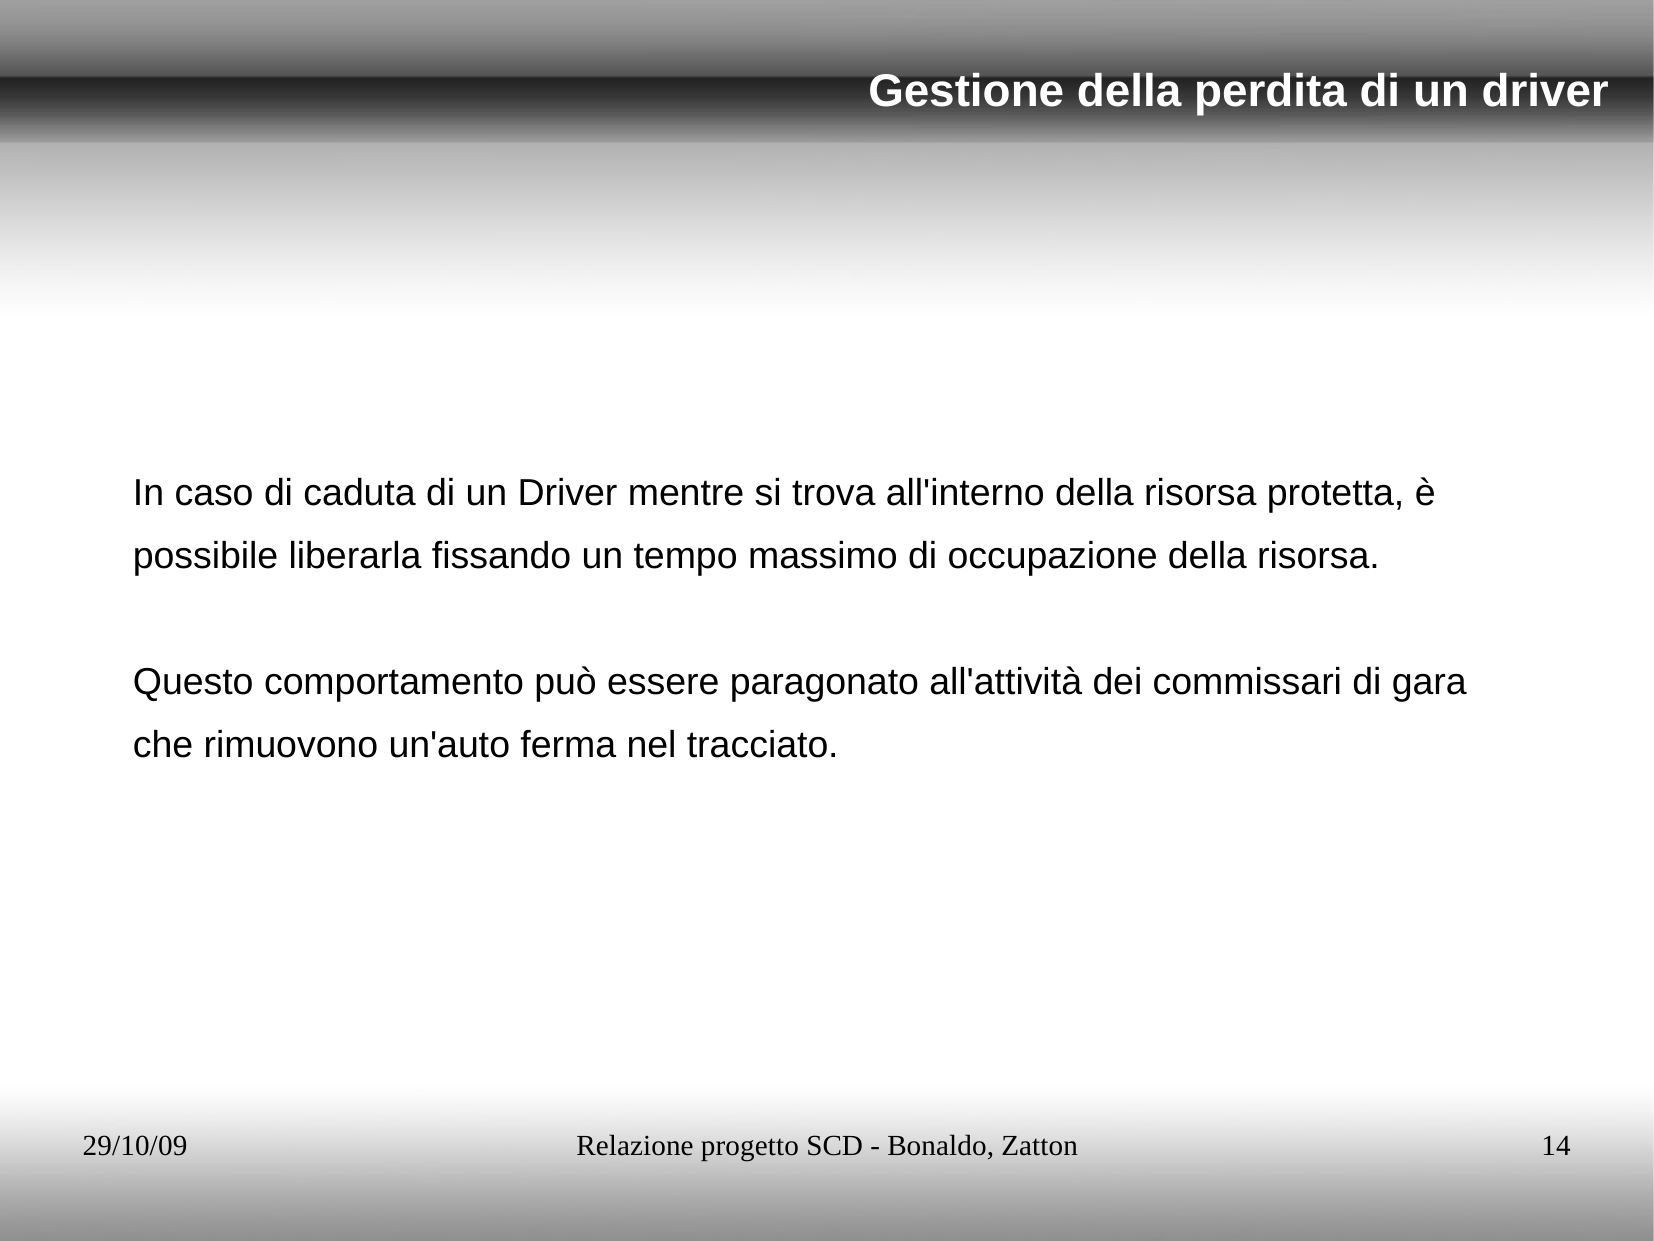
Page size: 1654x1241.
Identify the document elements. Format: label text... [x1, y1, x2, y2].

text_box In caso di caduta di un Driver mentre si trova all'interno della risorsa protetta, è possibile liberarla fissando un tempo massimo di occupazione della risorsa. Questo comportamento può essere paragonato all'attività dei commissari di gara che rimuovono un'auto ferma nel tracciato. [118, 442, 1506, 827]
text_box Gestione della perdita di un driver [354, 31, 1625, 119]
picture [0, 0, 1654, 1241]
